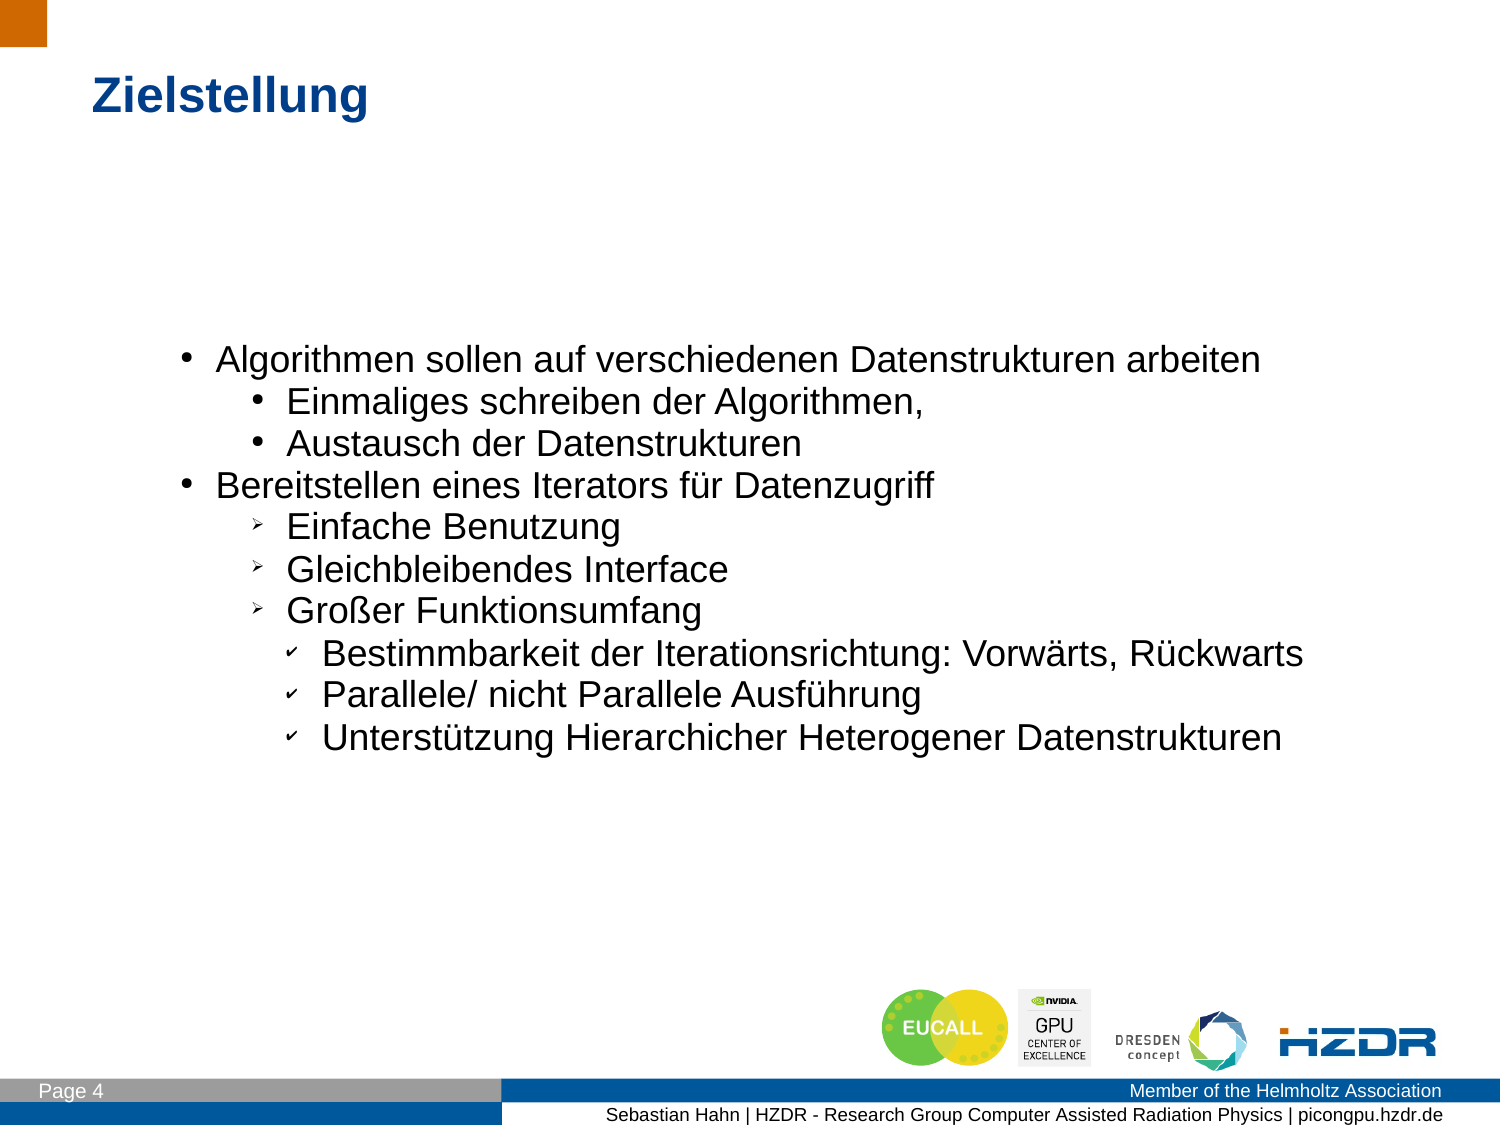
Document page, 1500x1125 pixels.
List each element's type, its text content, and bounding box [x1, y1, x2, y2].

picture [1257, 1011, 1453, 1073]
text_box Algorithmen sollen auf verschiedenen Datenstrukturen arbeiten Einmaliges schreiben der Algorithmen, Austausch der Datenstrukturen Bereitstellen eines Iterators für Datenzugriff Einfache Benutzung Gleichbleibendes Interface Großer Funktionsumfang Bestimmbarkeit der Iterationsrichtung: Vorwärts, Rückwarts Parallele/ nicht Parallele Ausführung Unterstützung Hierarchicher Heterogener Datenstrukturen [165, 330, 1331, 766]
picture [1116, 1011, 1247, 1071]
list Zielstellung [76, 54, 1424, 209]
picture [874, 980, 1099, 1075]
